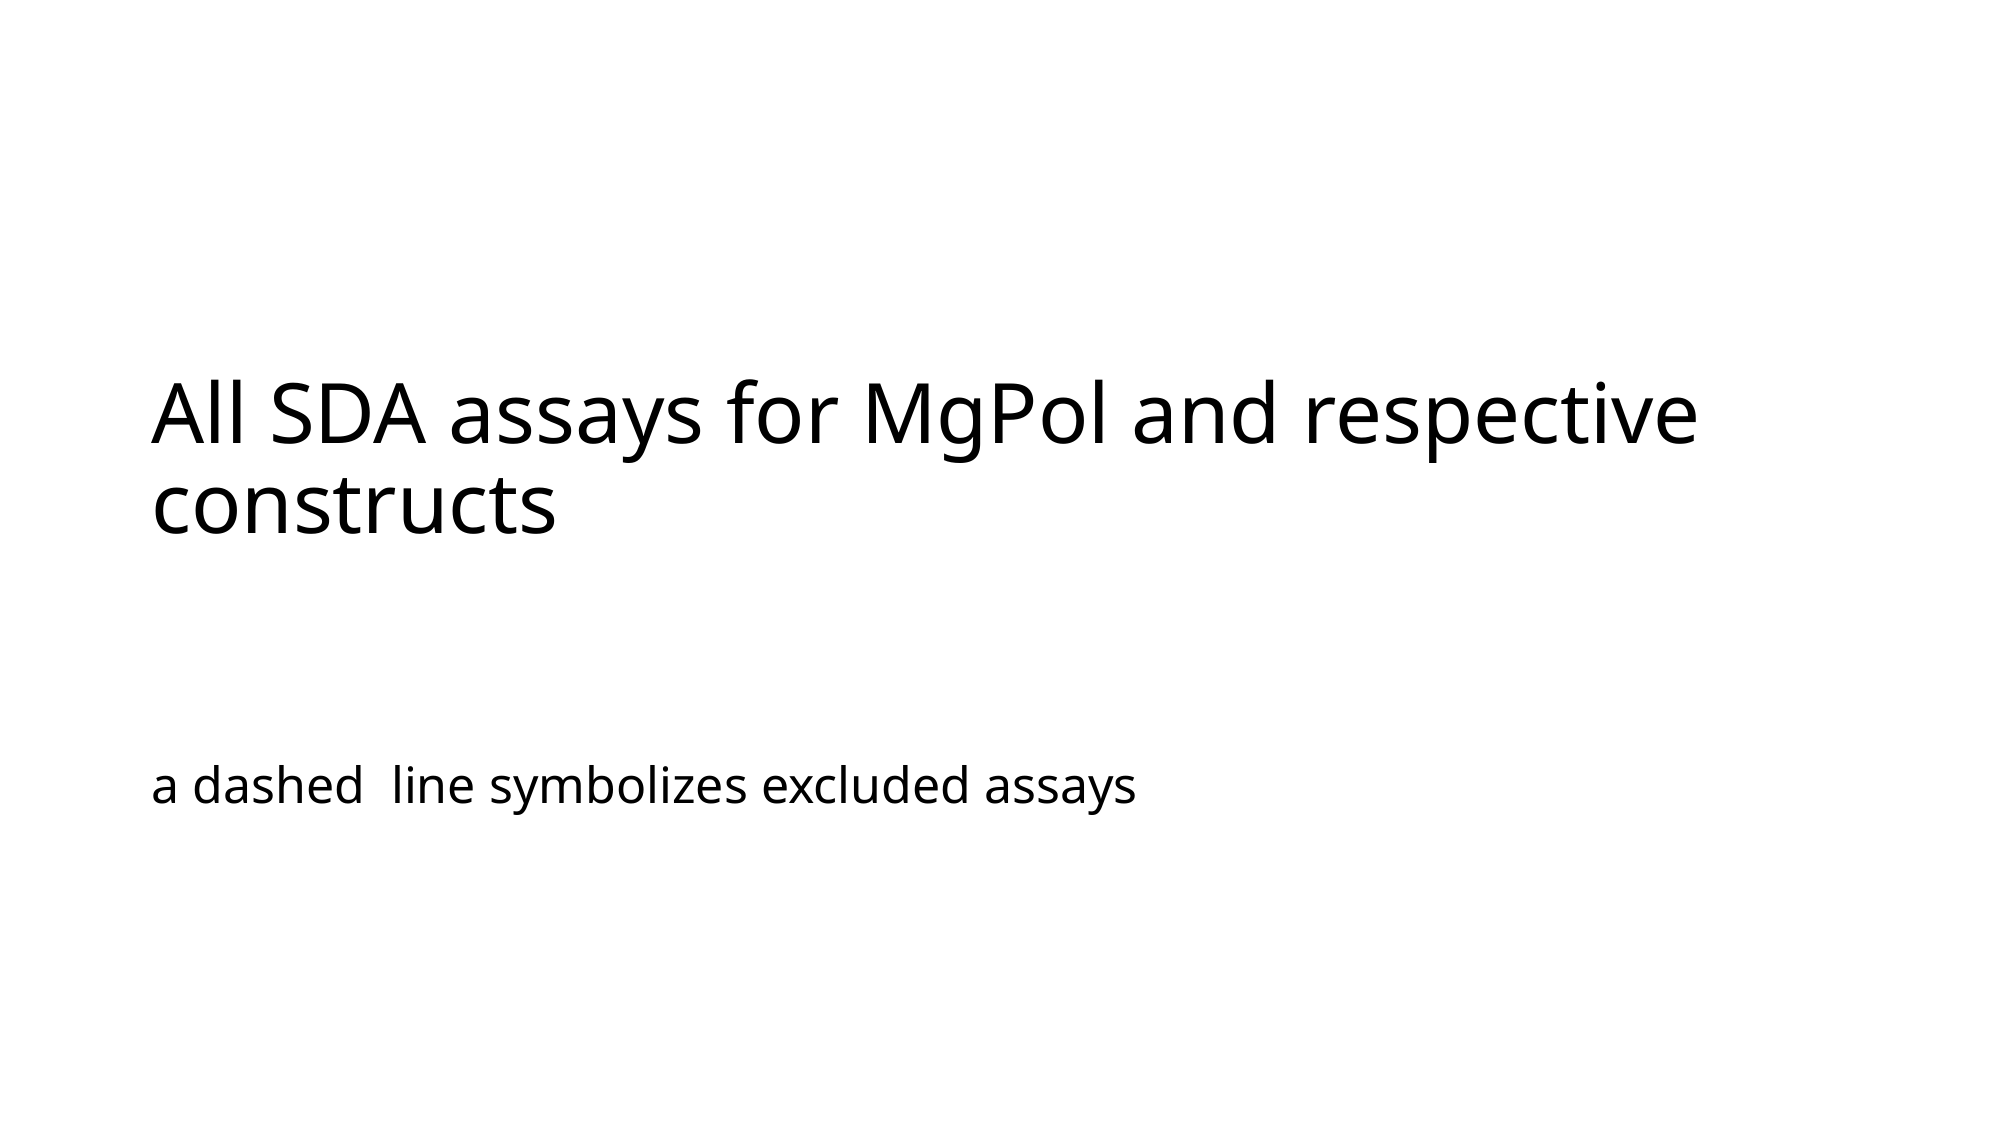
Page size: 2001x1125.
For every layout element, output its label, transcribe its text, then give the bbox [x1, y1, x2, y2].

title All SDA assays for MgPol and respective constructs [136, 280, 1862, 749]
list a dashed line symbolizes excluded assays [136, 752, 1862, 999]
